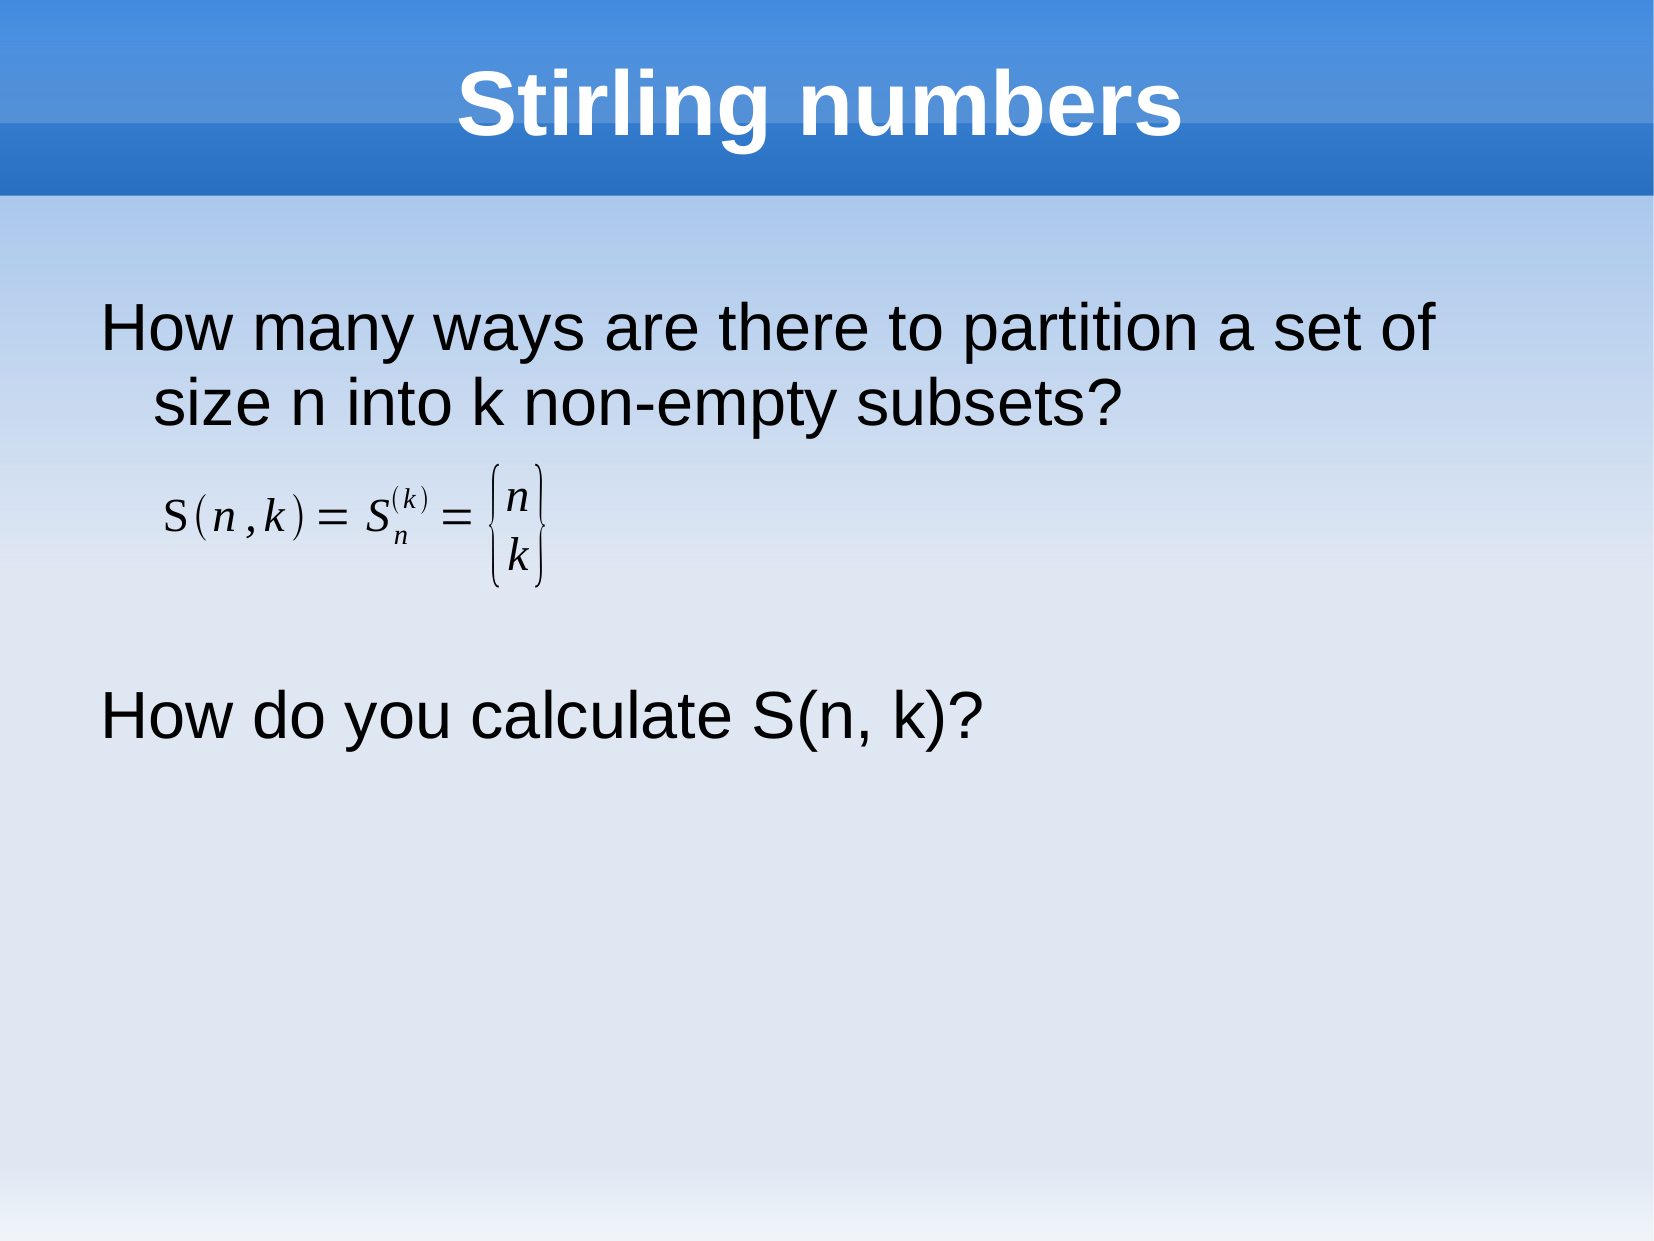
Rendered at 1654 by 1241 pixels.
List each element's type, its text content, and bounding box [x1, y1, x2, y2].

title Stirling numbers [76, 7, 1565, 200]
chart [156, 460, 559, 590]
list How many ways are there to partition a set of size n into k non-empty subsets? How do you calculate S(n, k)? [82, 290, 1571, 1094]
picture [0, 0, 1654, 1241]
